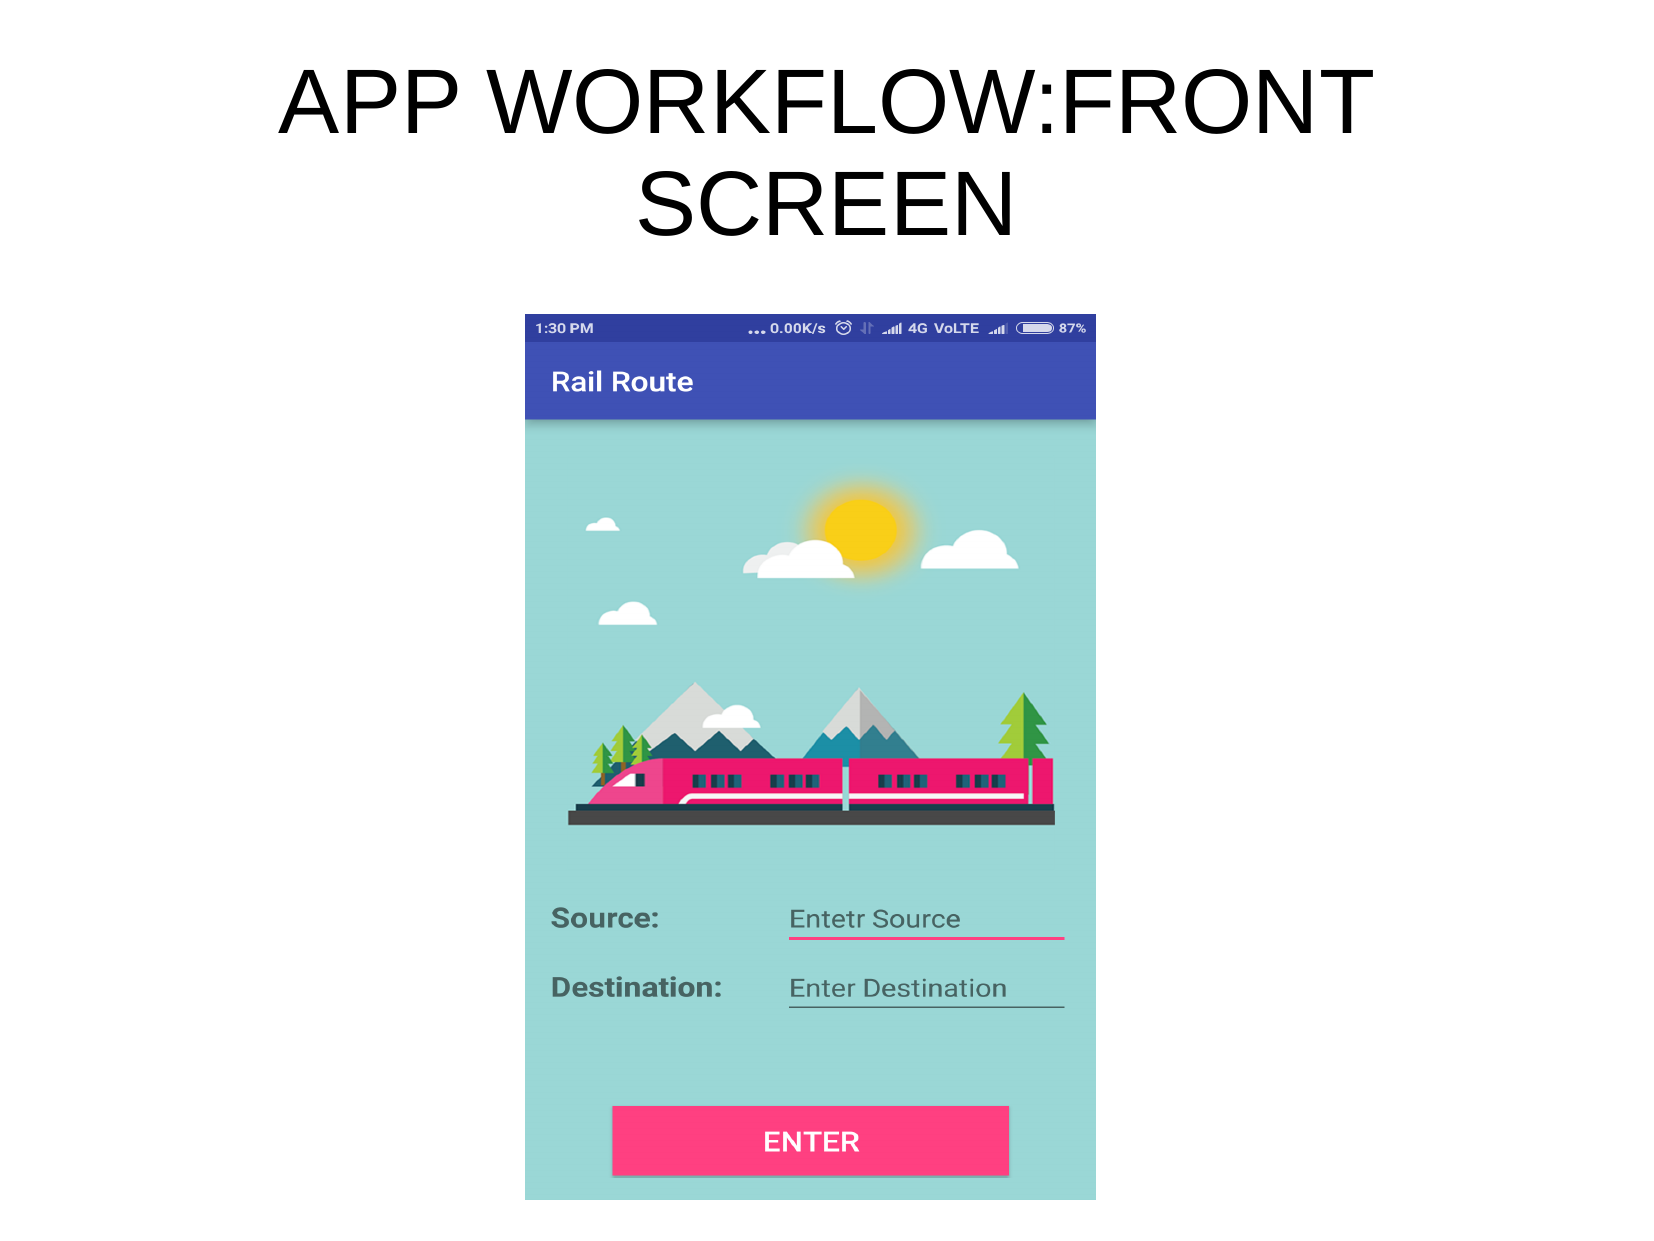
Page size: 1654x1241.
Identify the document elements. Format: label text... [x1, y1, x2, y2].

picture [525, 314, 1096, 1201]
title APP WORKFLOW:FRONT SCREEN [82, 49, 1571, 257]
